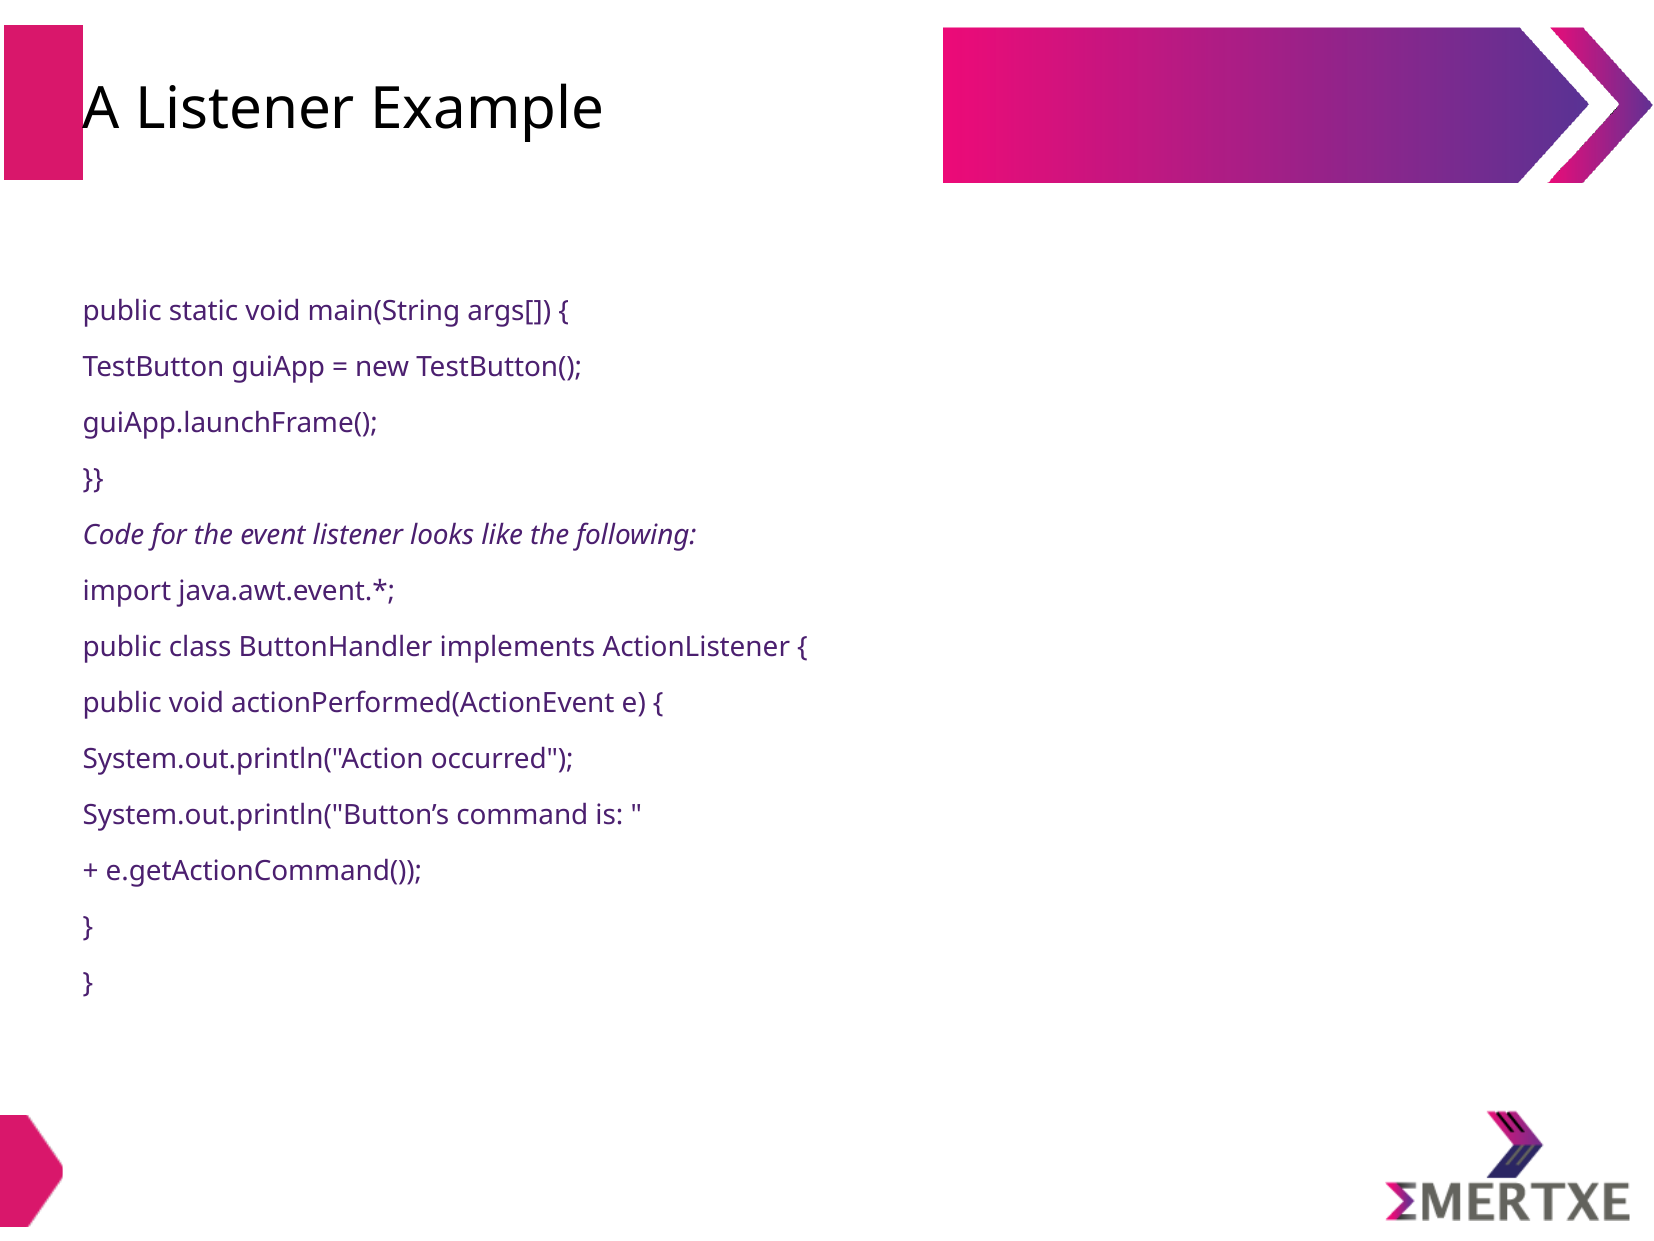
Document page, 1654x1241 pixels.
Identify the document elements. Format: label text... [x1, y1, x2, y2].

list public static void main(String args[]) { TestButton guiApp = new TestButton(); guiApp.launchFrame(); }} Code for the event listener looks like the following: import java.awt.event.*; public class ButtonHandler implements ActionListener { public void actionPerformed(ActionEvent e) { System.out.println("Action occurred"); System.out.println("Button’s command is: " + e.getActionCommand()); } } [82, 290, 1571, 1010]
picture [1385, 1107, 1631, 1221]
picture [1571, 27, 1653, 183]
title A Listener Example [82, 2, 1571, 210]
